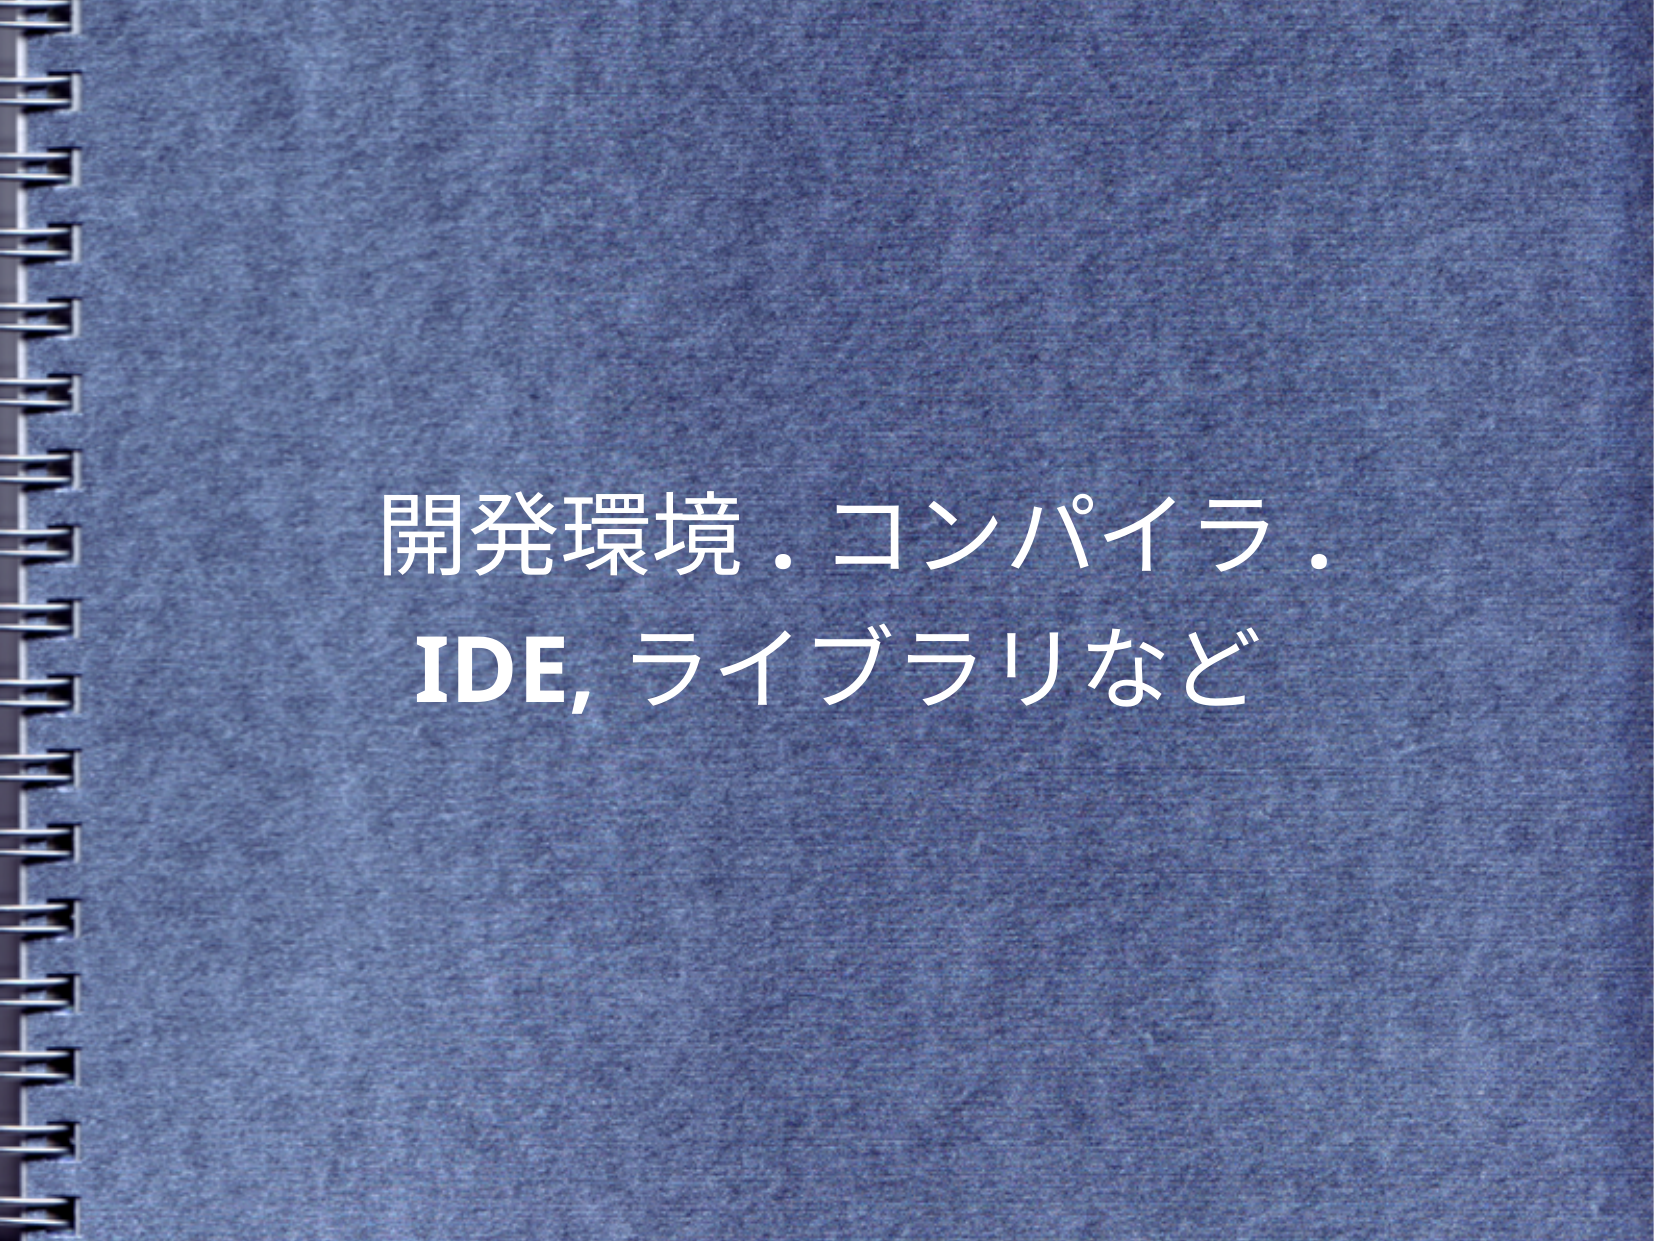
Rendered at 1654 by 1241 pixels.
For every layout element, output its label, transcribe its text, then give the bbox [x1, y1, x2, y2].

title 開発環境.コンパイラ. IDE,ライブラリなど [94, 459, 1583, 733]
picture [0, 0, 1654, 1241]
